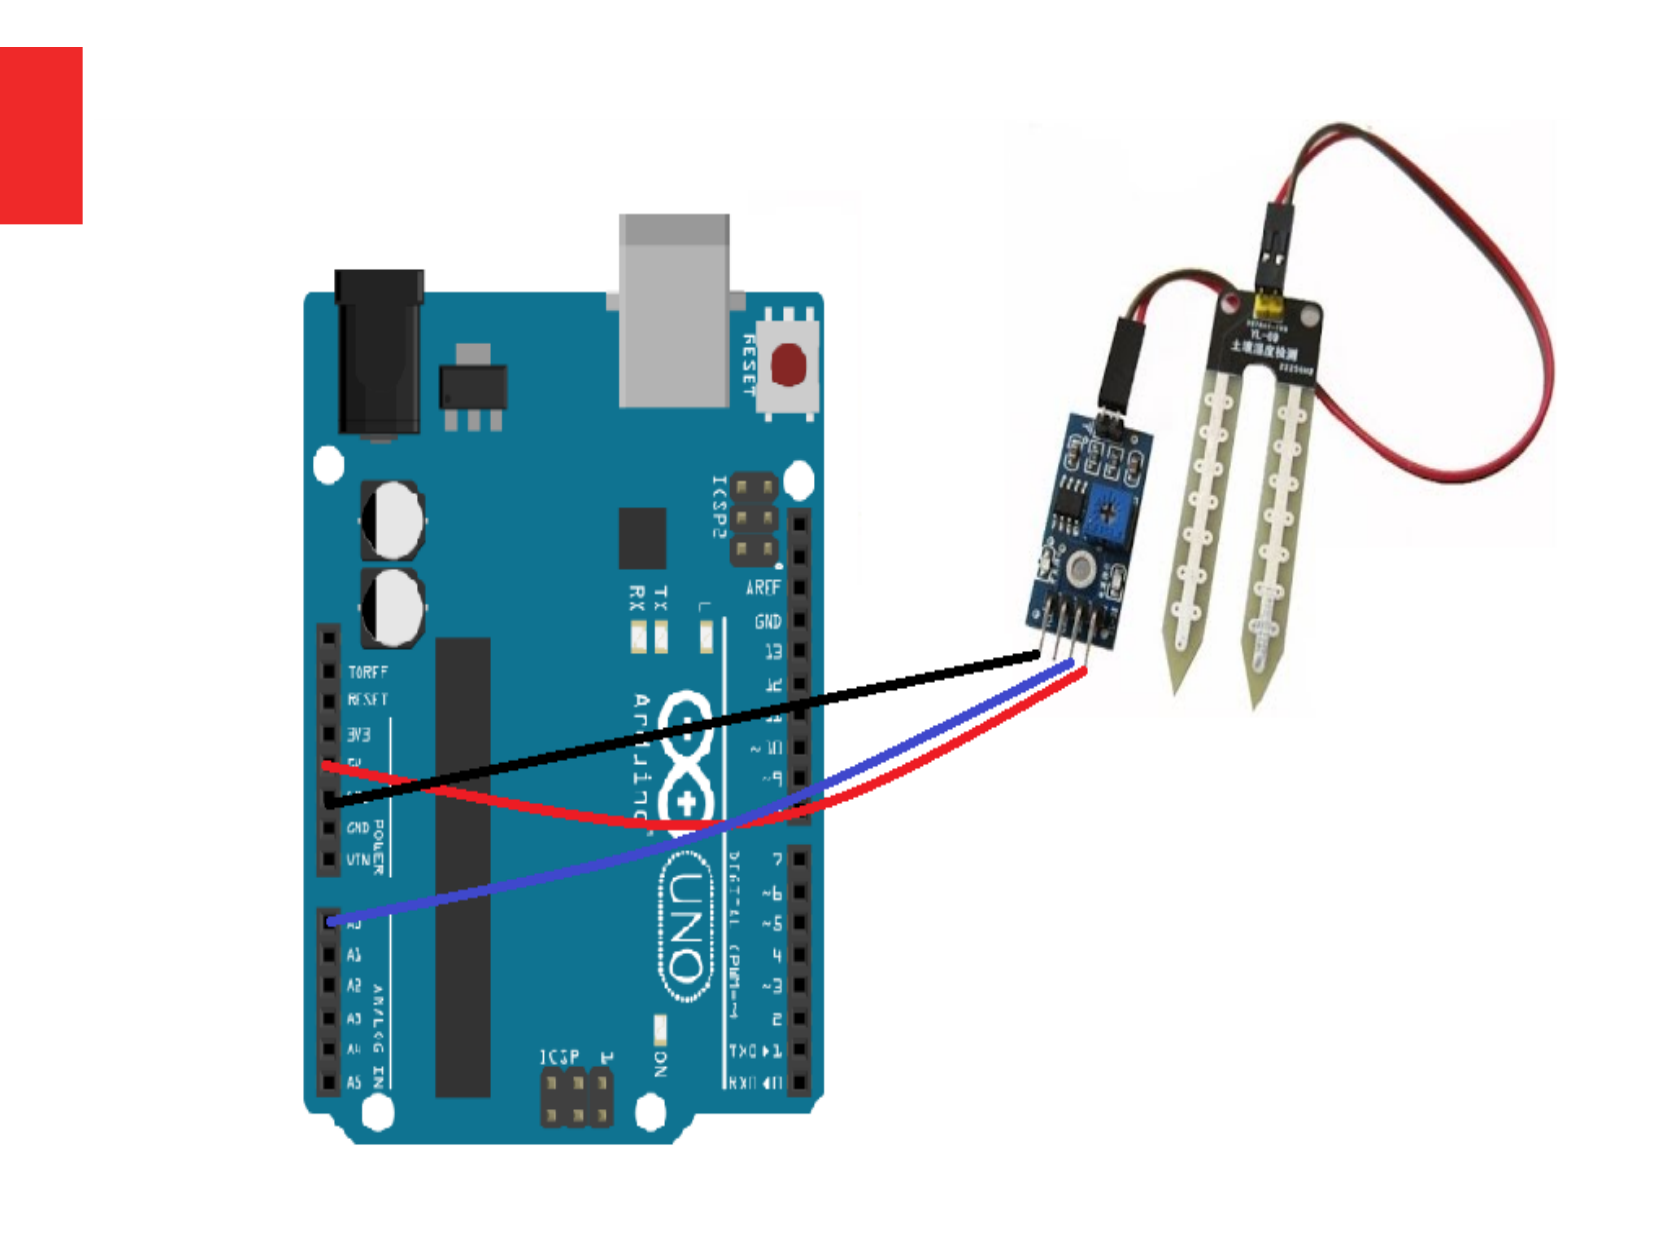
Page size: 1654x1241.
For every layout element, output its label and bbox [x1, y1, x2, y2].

picture [94, 118, 1571, 1182]
